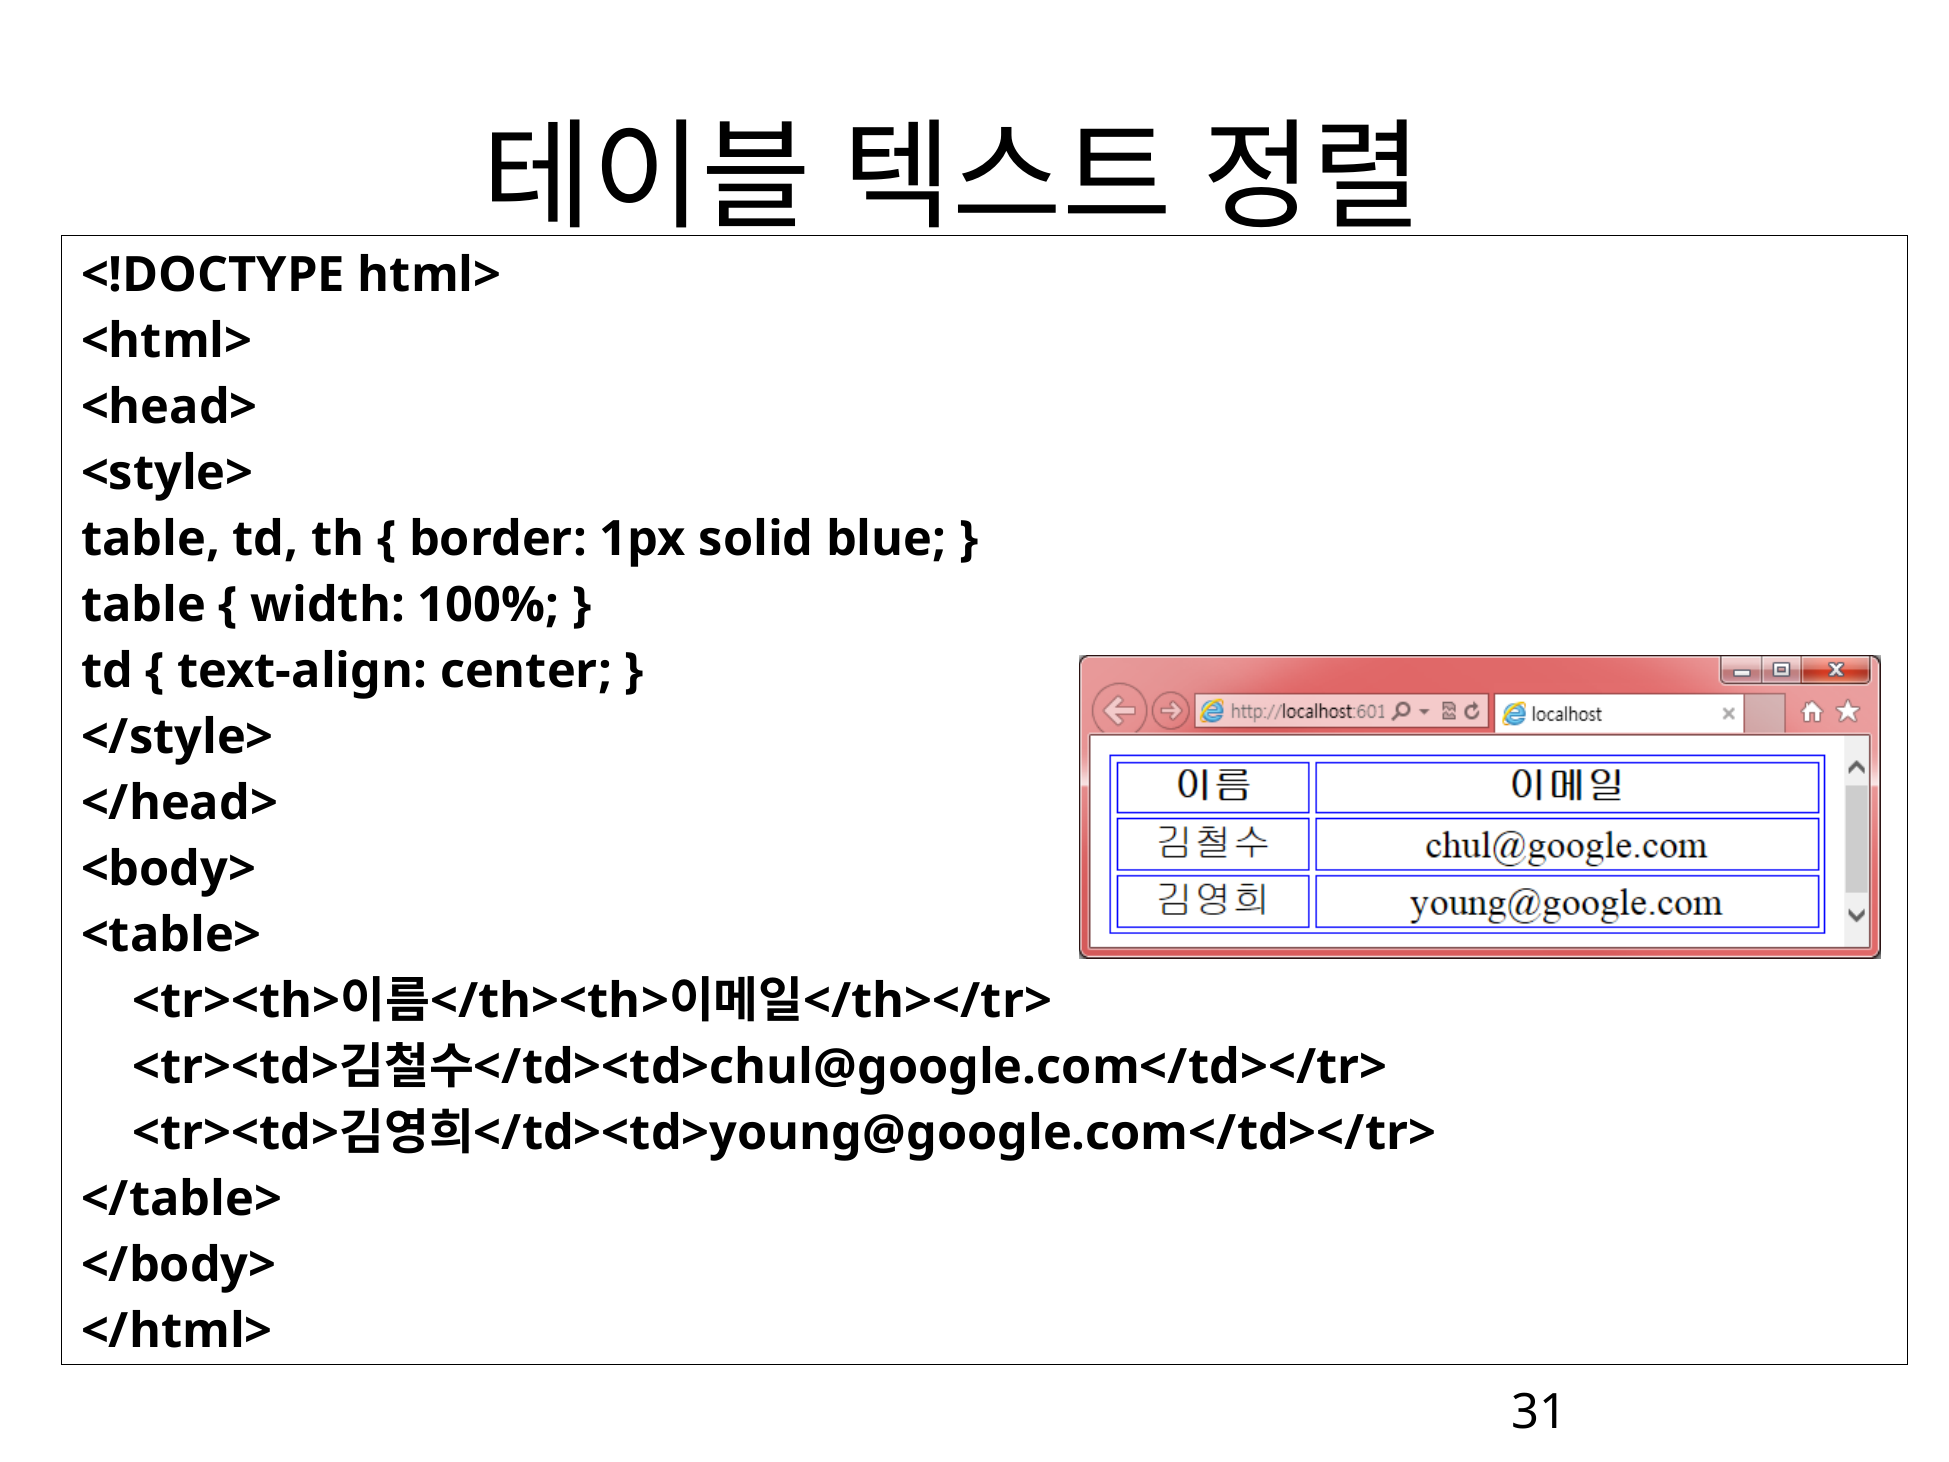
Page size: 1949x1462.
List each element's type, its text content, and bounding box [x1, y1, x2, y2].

title 테이블 텍스트 정렬 [156, 92, 1749, 235]
text_box <!DOCTYPE html> <html> <head> <style> table, td, th { border: 1px solid blue; } table { width: 100%; } td { text-align: center; } </style> </head> <body> <table> <tr><th>이름</th><th>이메일</th></tr> <tr><td>김철수</td><td>chul@google.com</td></tr> <tr><td>김영희</td><td>young@google.com</td></tr> </table> </body> </html> [61, 235, 1908, 1365]
picture [1079, 655, 1881, 959]
slide_number <숫자> [1496, 1372, 1899, 1462]
